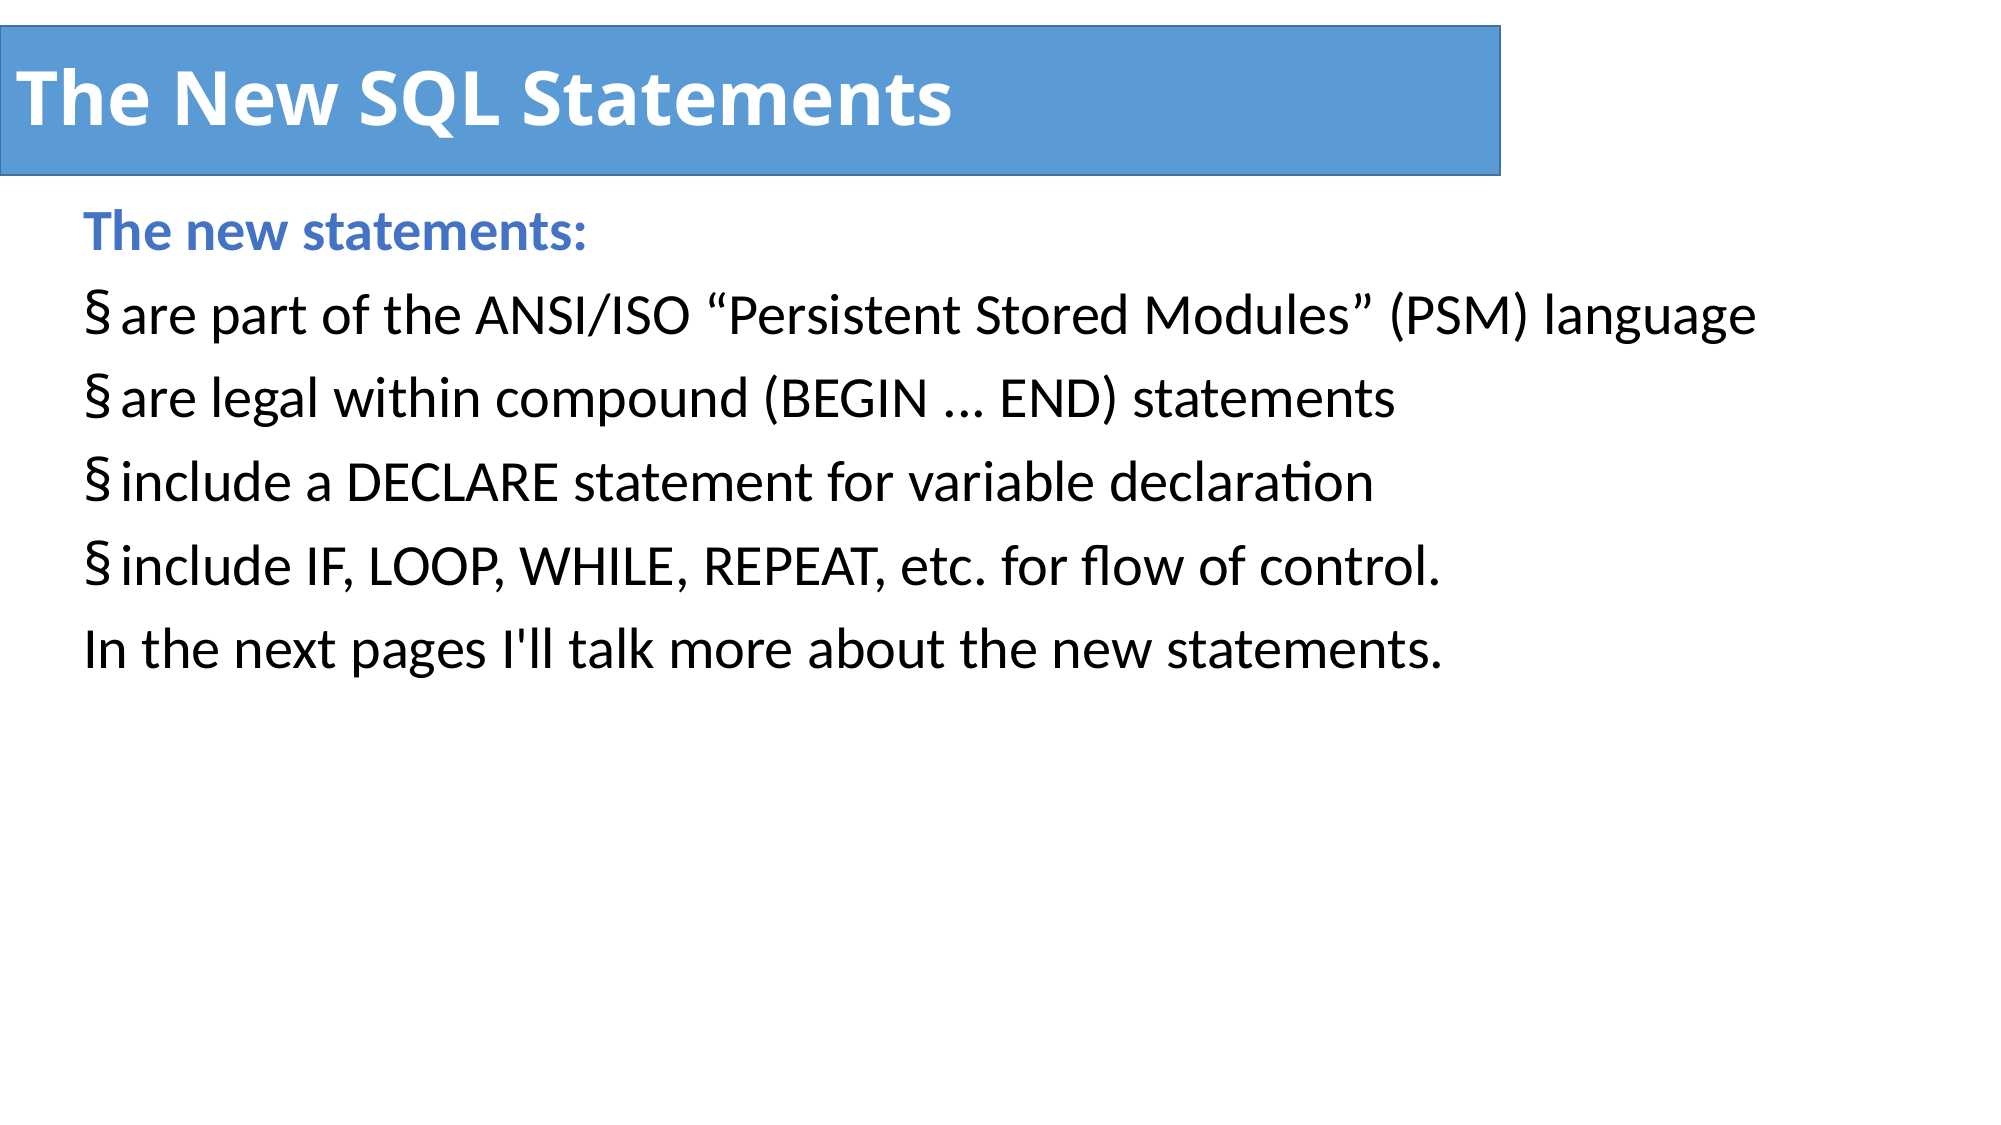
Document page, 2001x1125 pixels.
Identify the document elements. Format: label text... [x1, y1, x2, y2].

subtitle The new statements: are part of the ANSI/ISO “Persistent Stored Modules” (PSM) language are legal within compound (BEGIN ... END) statements include a DECLARE statement for variable declaration include IF, LOOP, WHILE, REPEAT, etc. for flow of control. In the next pages I'll talk more about the new statements. [68, 192, 1845, 1045]
title The New SQL Statements [0, 26, 1501, 176]
